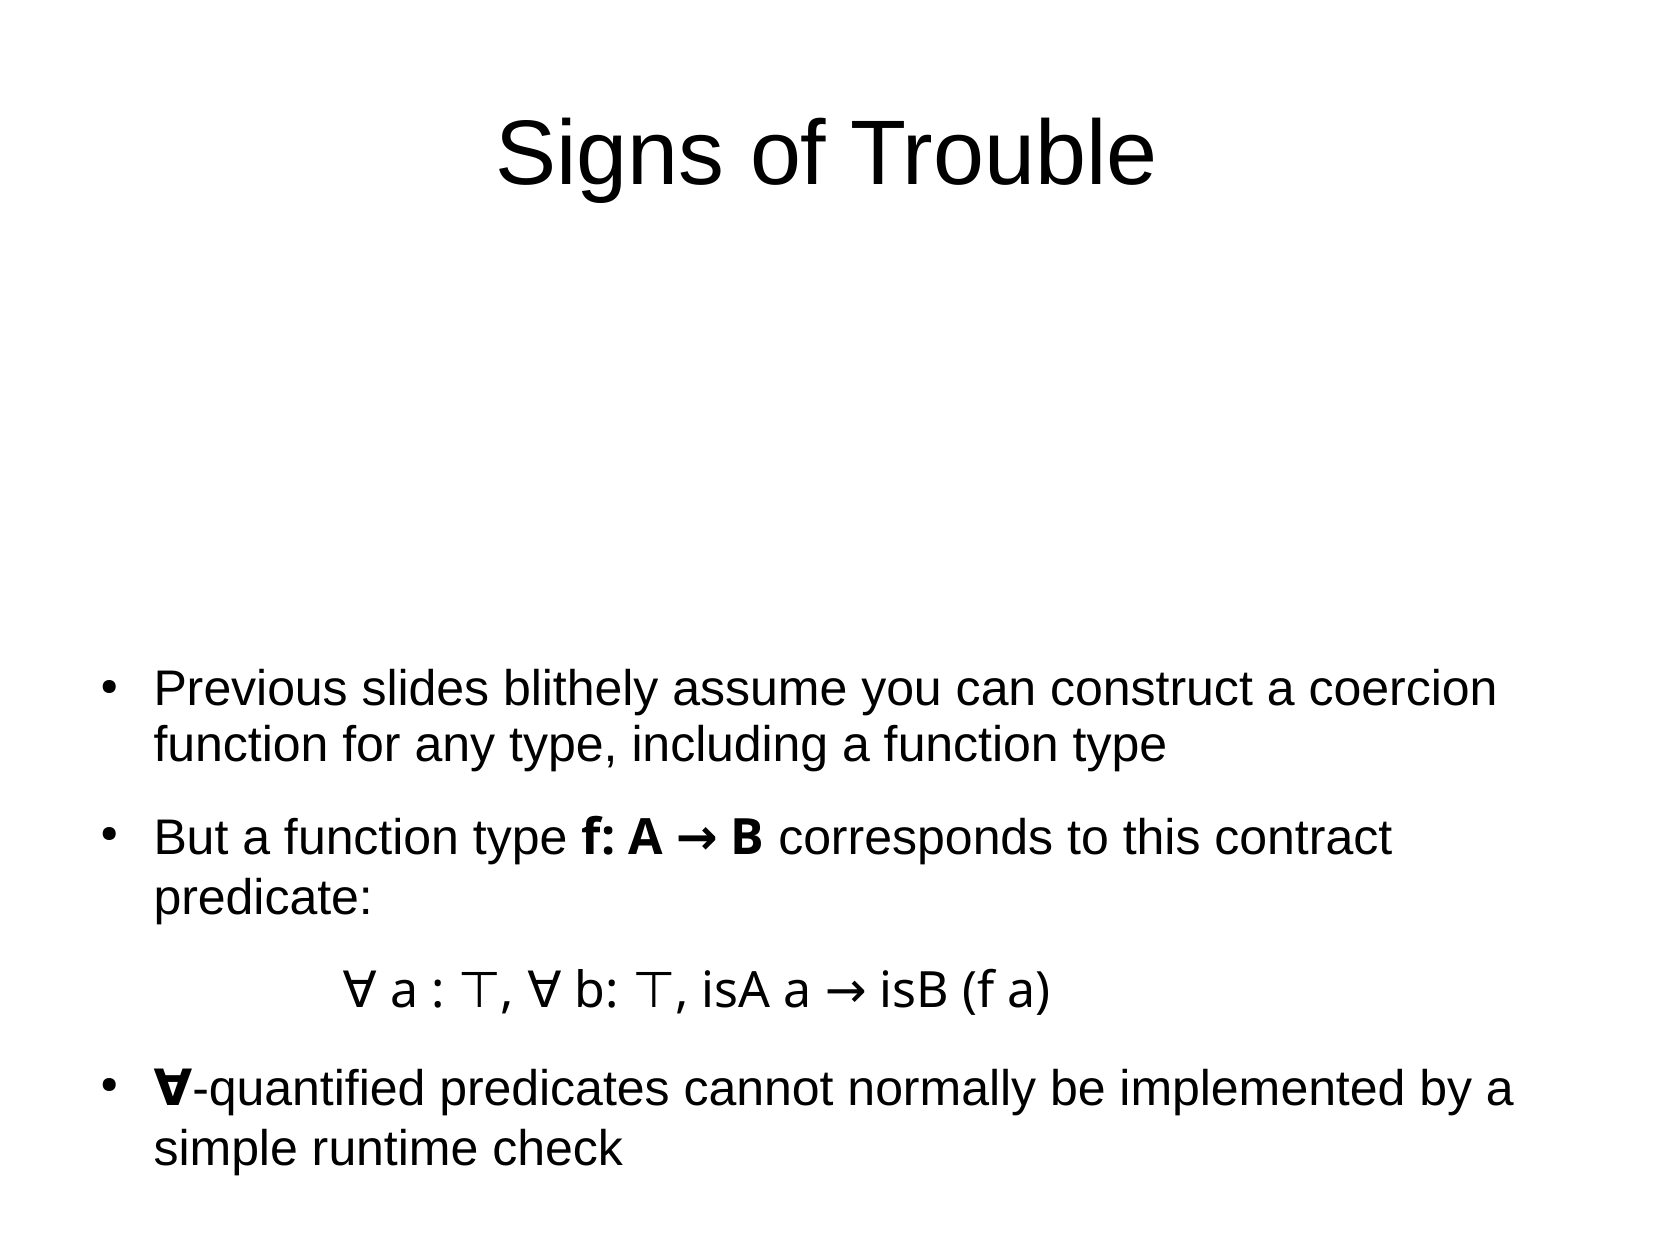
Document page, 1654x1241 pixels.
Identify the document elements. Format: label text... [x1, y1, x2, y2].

list Previous slides blithely assume you can construct a coercion function for any type, including a function type But a function type f: A → B corresponds to this contract predicate: ∀ a : ⊤, ∀ b: ⊤, isA a → isB (f a) ∀-quantified predicates cannot normally be implemented by a simple runtime check [82, 660, 1591, 1155]
title Signs of Trouble [82, 49, 1571, 257]
